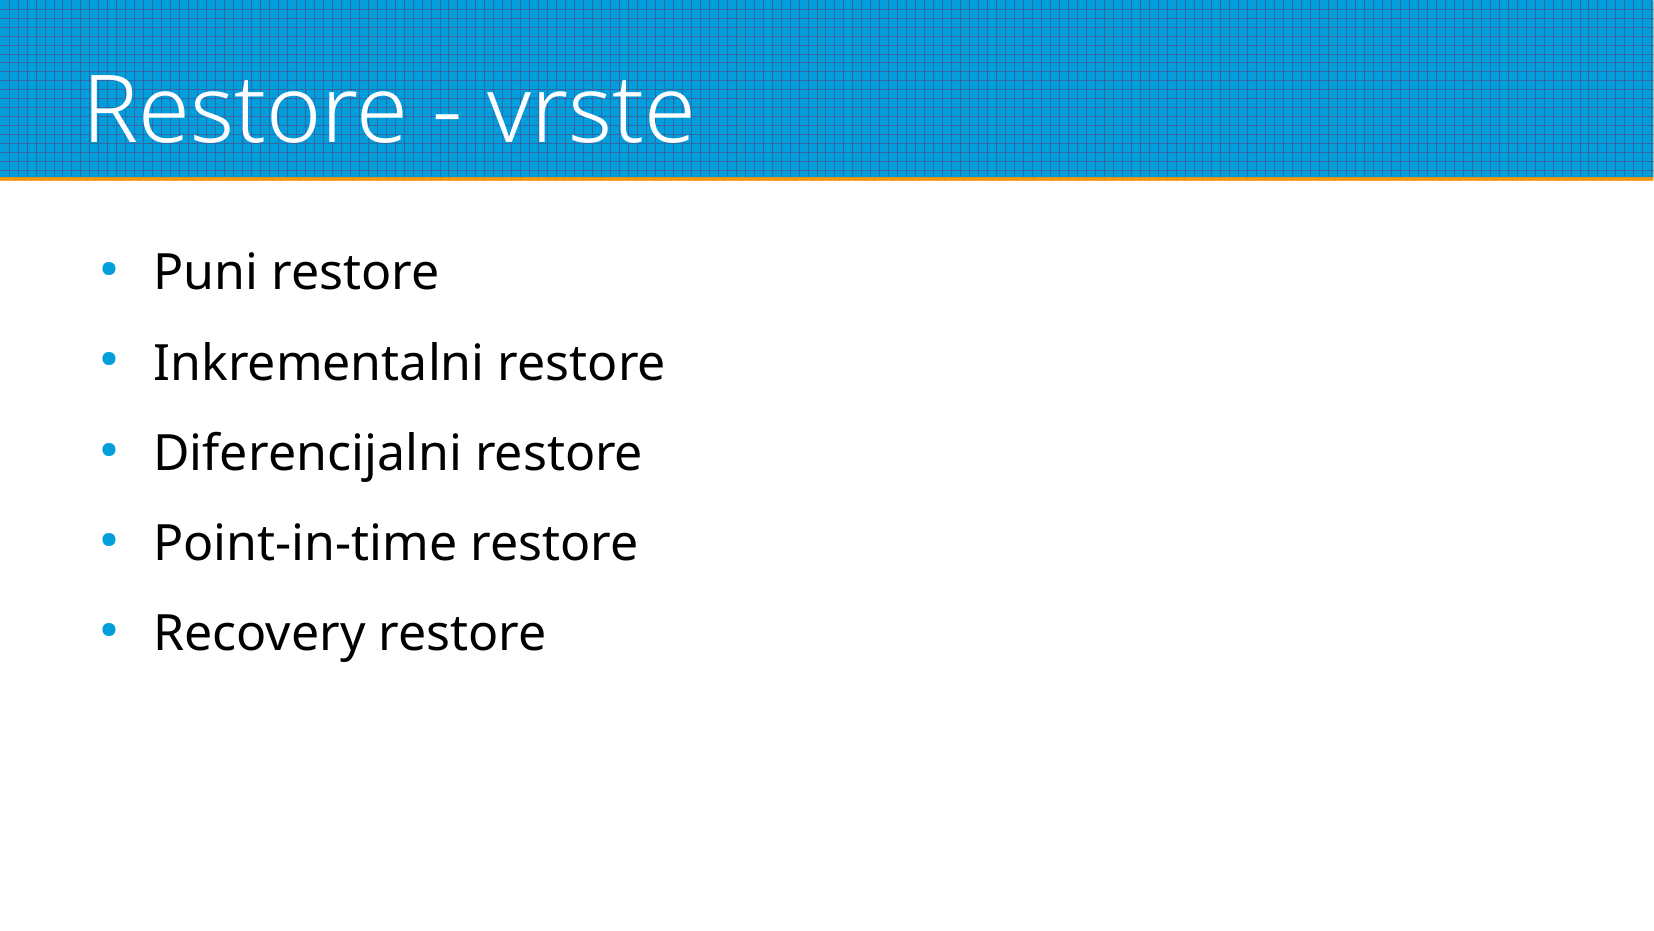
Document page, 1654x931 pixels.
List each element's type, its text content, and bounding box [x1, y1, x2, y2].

list Puni restore Inkrementalni restore Diferencijalni restore Point-in-time restore Recovery restore [82, 236, 1563, 811]
title Restore - vrste [82, 14, 1571, 171]
